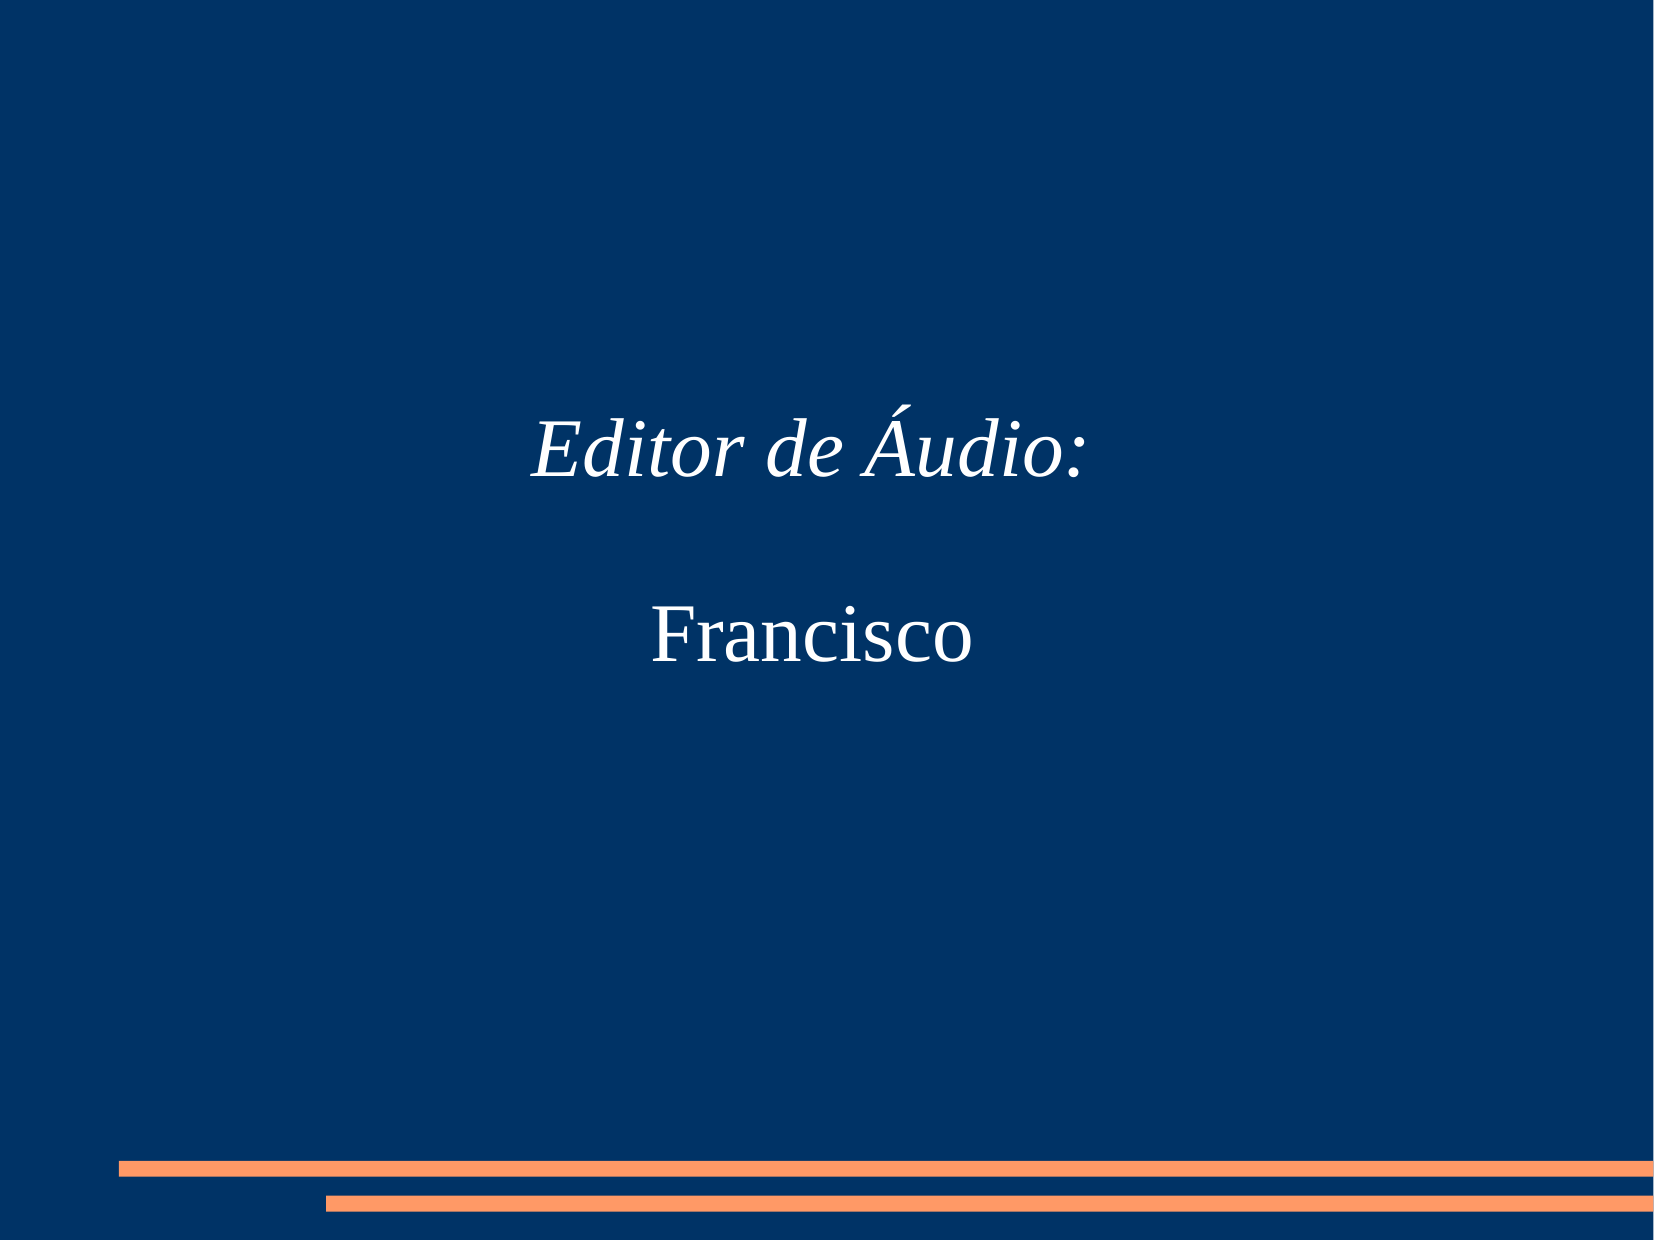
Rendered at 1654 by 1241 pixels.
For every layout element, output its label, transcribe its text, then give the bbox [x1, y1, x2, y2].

text_box Editor de Áudio: Francisco [118, 402, 1506, 680]
